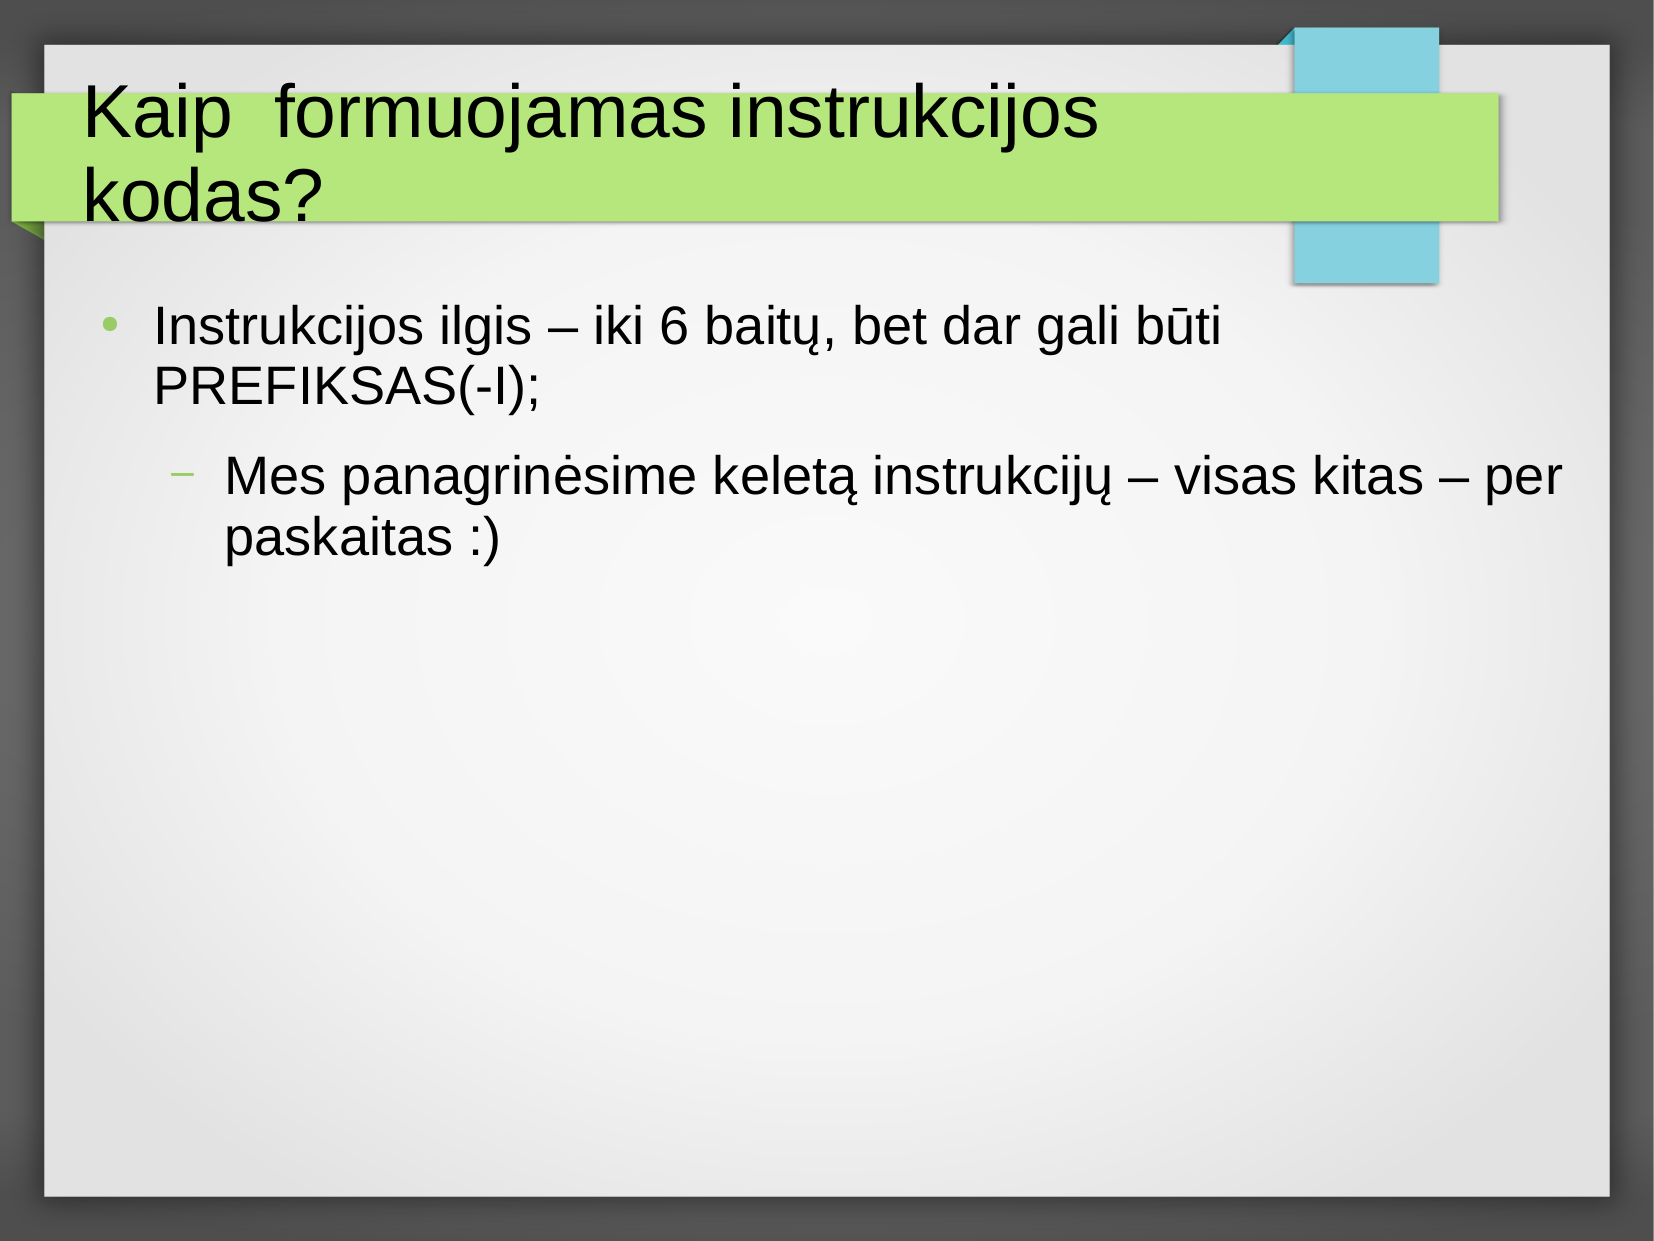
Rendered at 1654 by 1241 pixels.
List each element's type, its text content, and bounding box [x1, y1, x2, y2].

list Instrukcijos ilgis – iki 6 baitų, bet dar gali būti PREFIKSAS(-I); Mes panagrinėsime keletą instrukcijų – visas kitas – per paskaitas :) [82, 295, 1571, 1015]
title Kaip formuojamas instrukcijos kodas? [82, 83, 1264, 224]
picture [0, 0, 1654, 1241]
